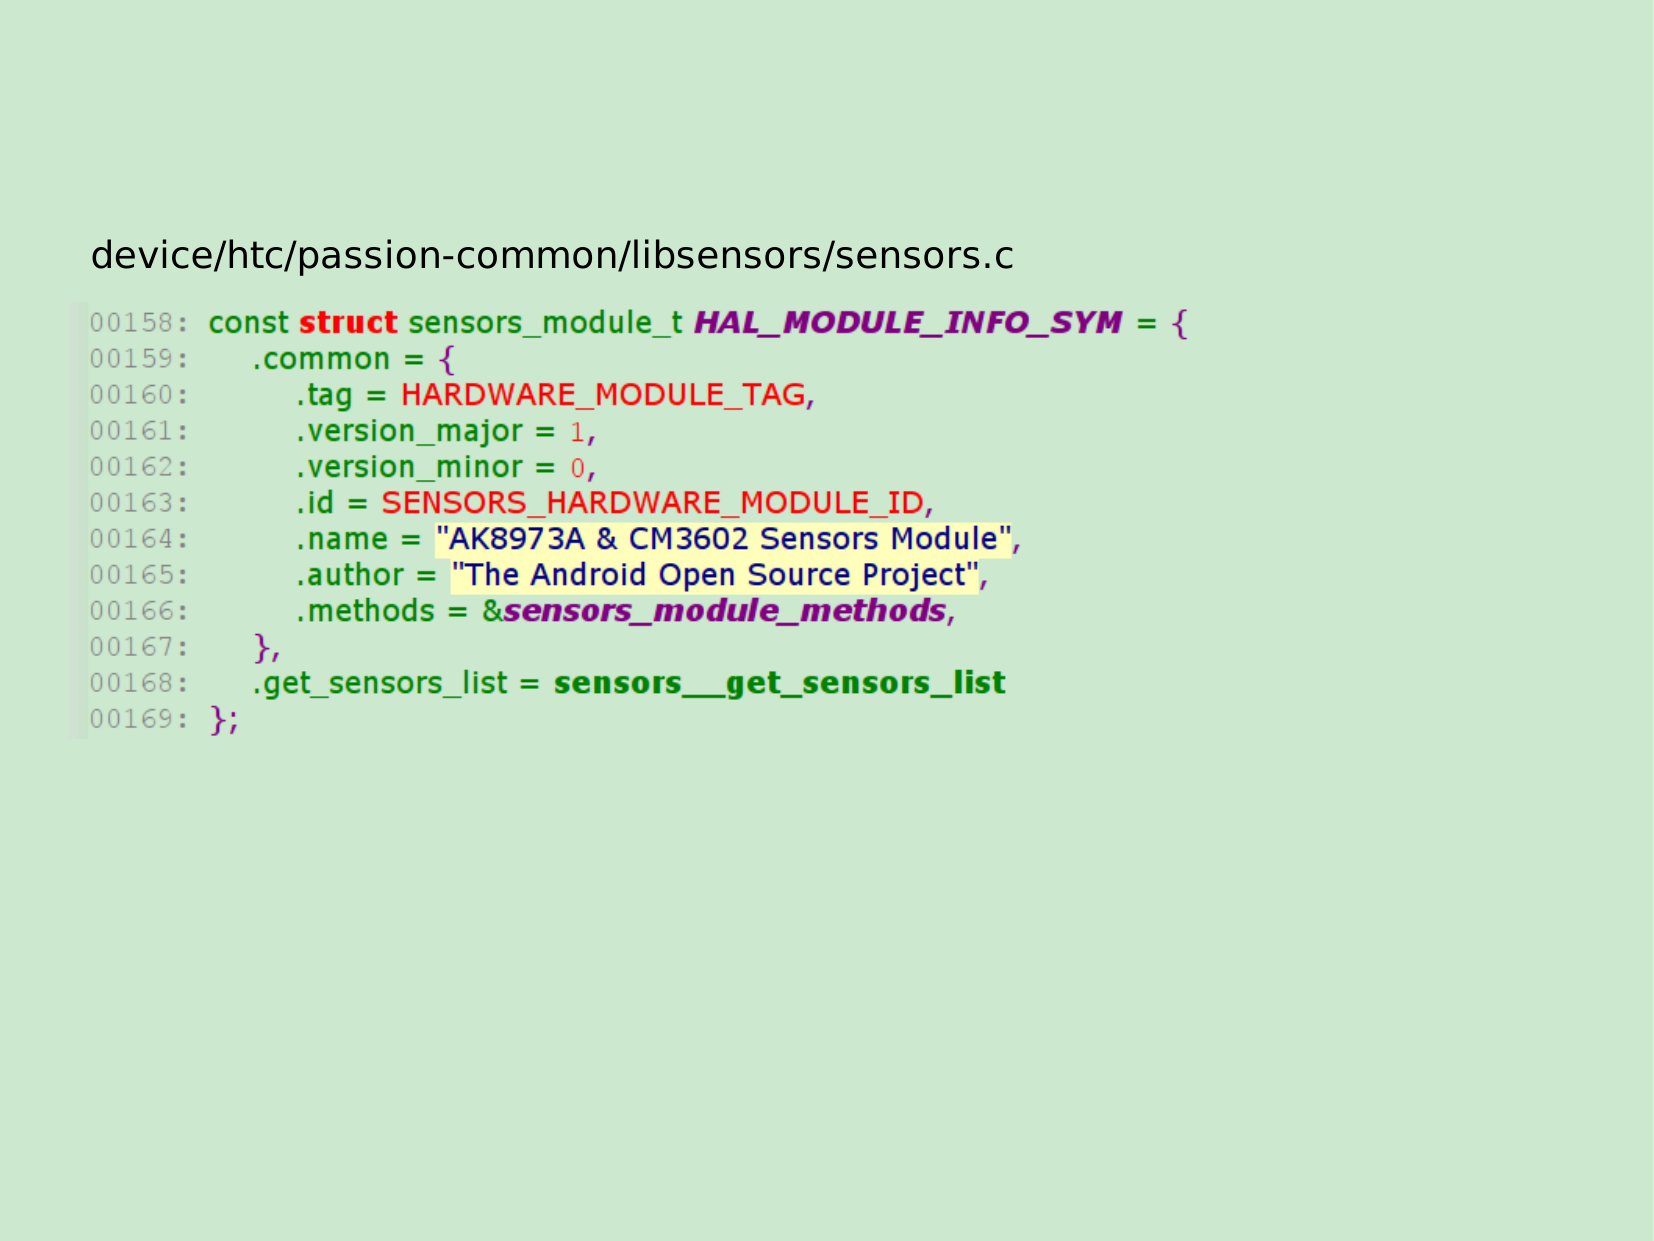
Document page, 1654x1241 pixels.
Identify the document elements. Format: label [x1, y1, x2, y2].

chart [88, 236, 1304, 283]
picture [0, 0, 1654, 1241]
